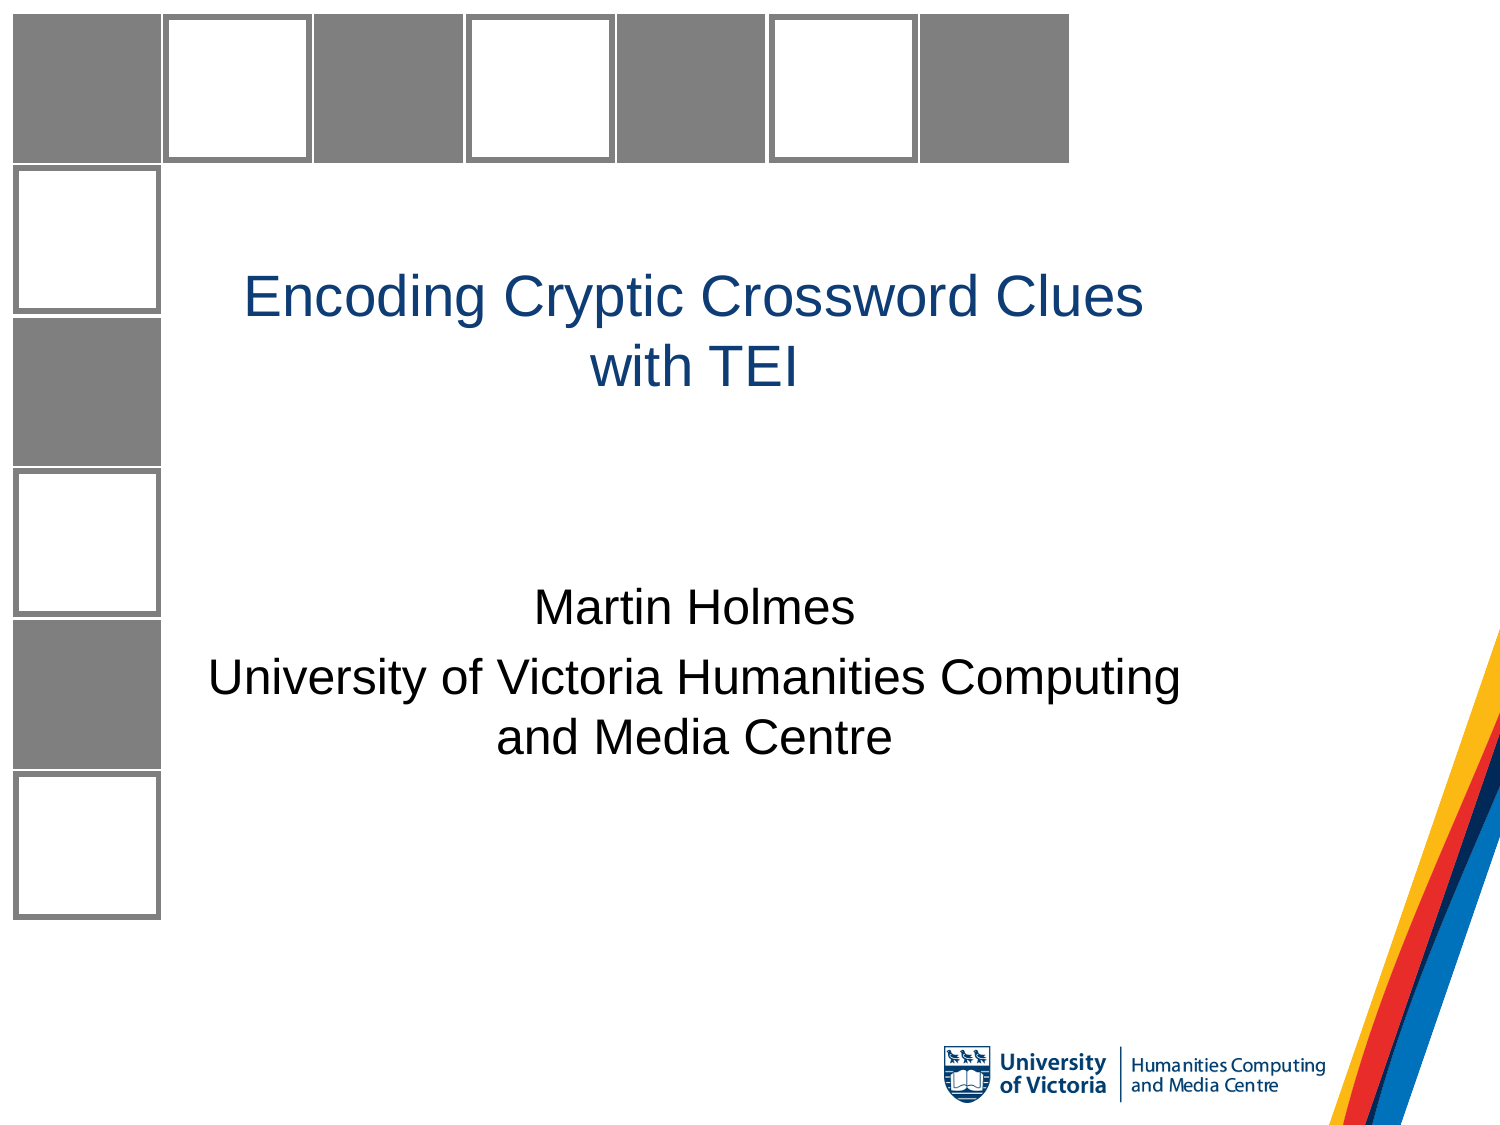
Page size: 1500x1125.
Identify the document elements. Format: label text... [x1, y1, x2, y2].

title Encoding Cryptic Crossword Clues with TEI [1070, 233, 1209, 422]
list Martin Holmes University of Victoria Humanities Computing and Media Centre [181, 566, 1209, 1015]
picture [0, 0, 1500, 1125]
